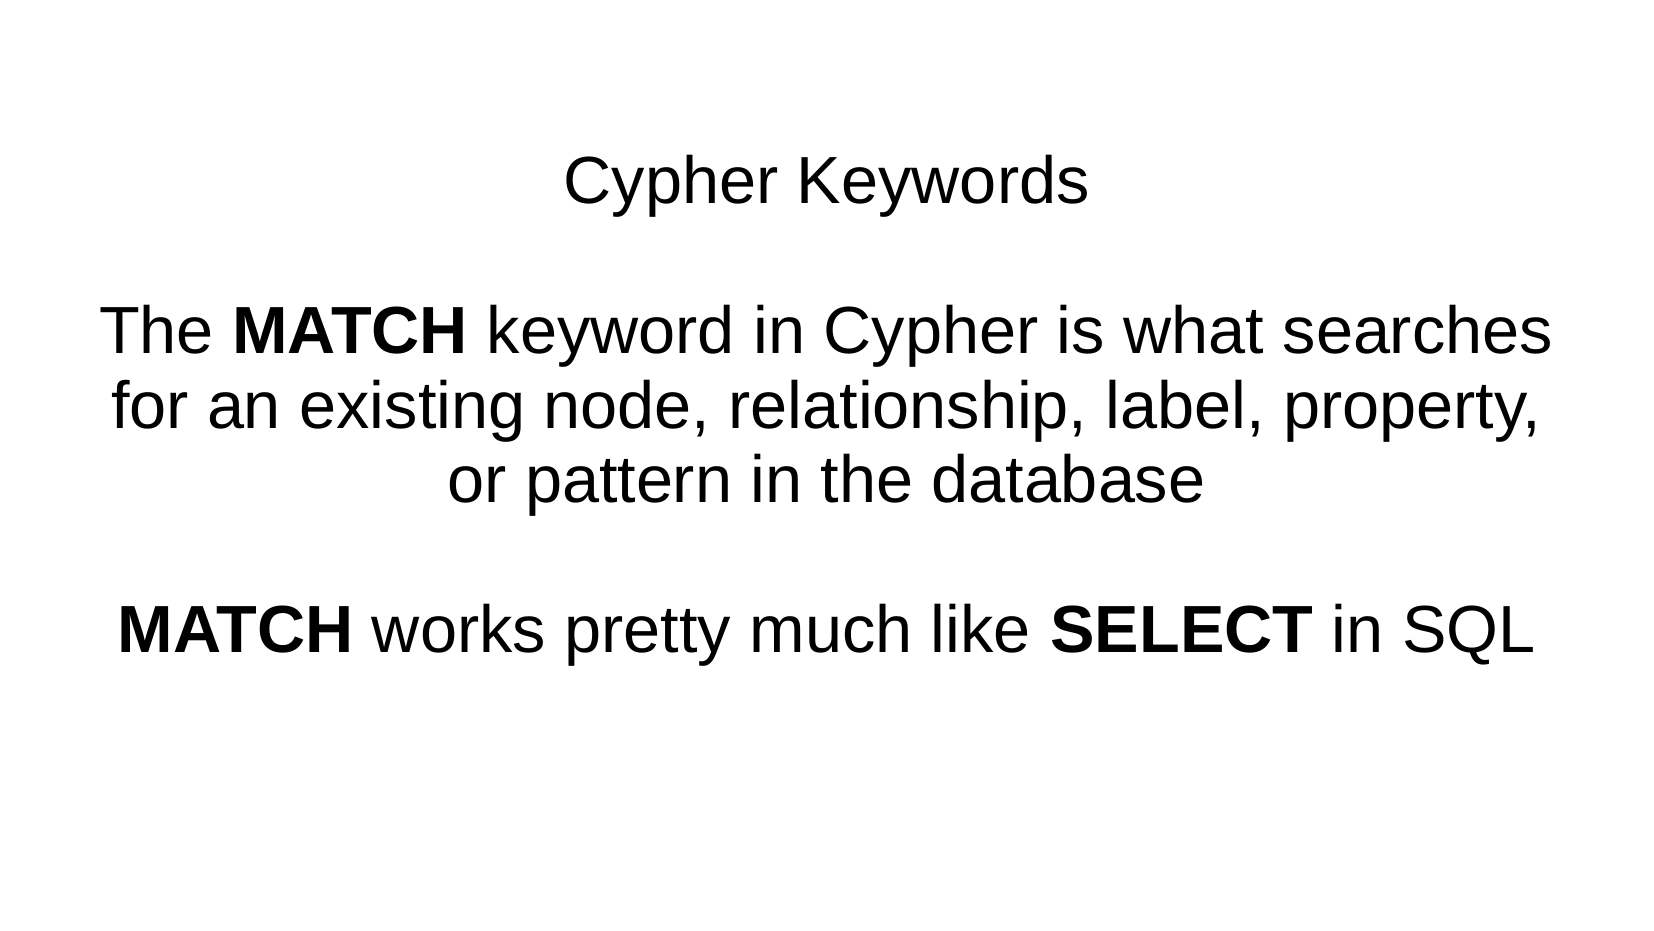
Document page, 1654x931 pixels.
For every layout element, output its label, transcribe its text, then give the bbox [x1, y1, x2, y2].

subtitle Cypher Keywords The MATCH keyword in Cypher is what searches for an existing node, relationship, label, property, or pattern in the database MATCH works pretty much like SELECT in SQL [82, 60, 1571, 826]
